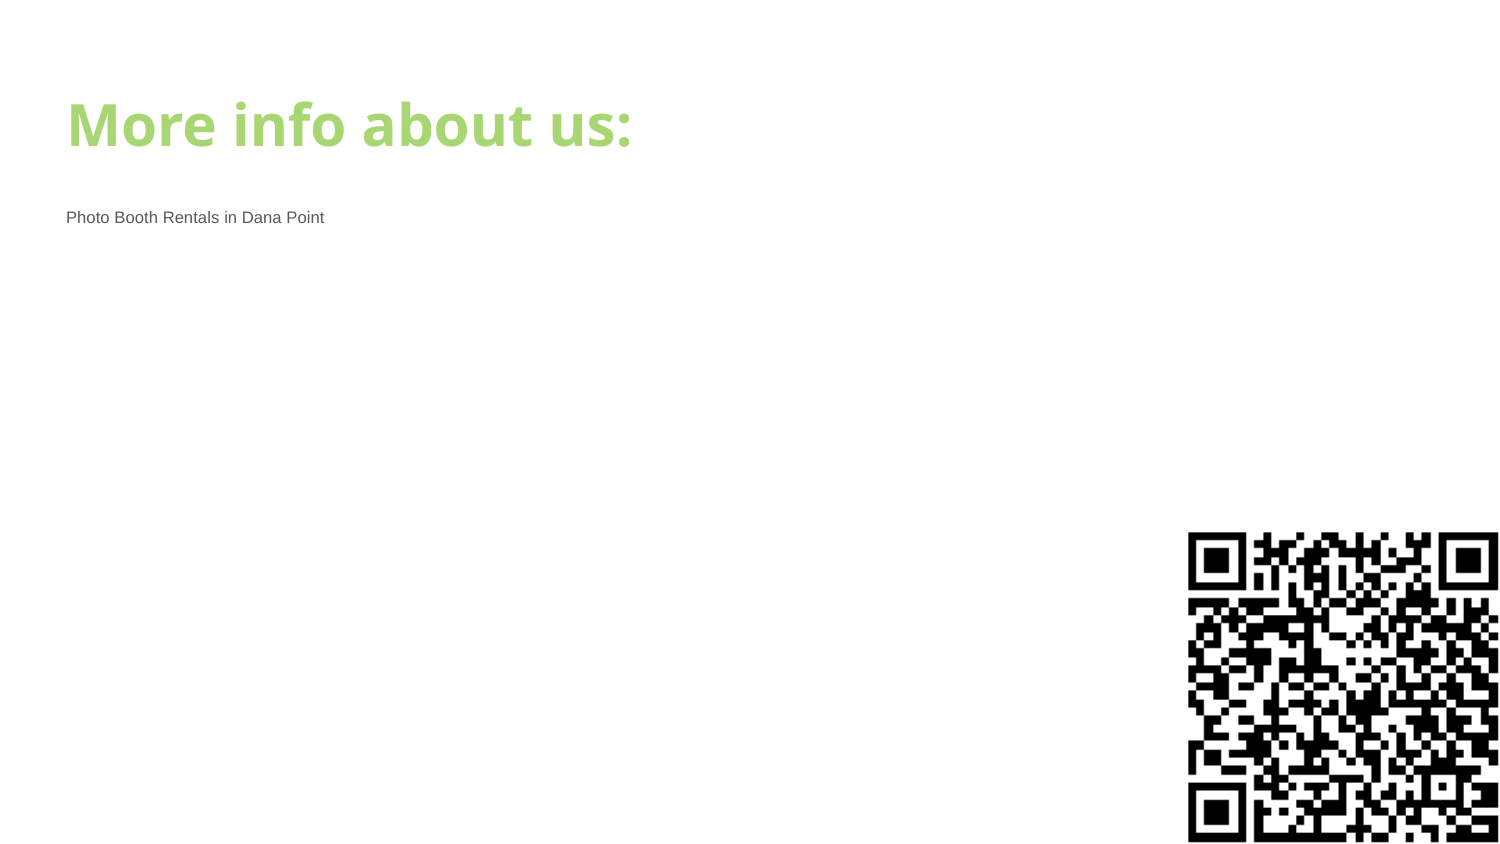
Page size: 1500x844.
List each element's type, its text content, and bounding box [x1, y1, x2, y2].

list Photo Booth Rentals in Dana Point [51, 189, 1449, 750]
picture [1187, 531, 1500, 844]
title More info about us: [51, 72, 1449, 167]
